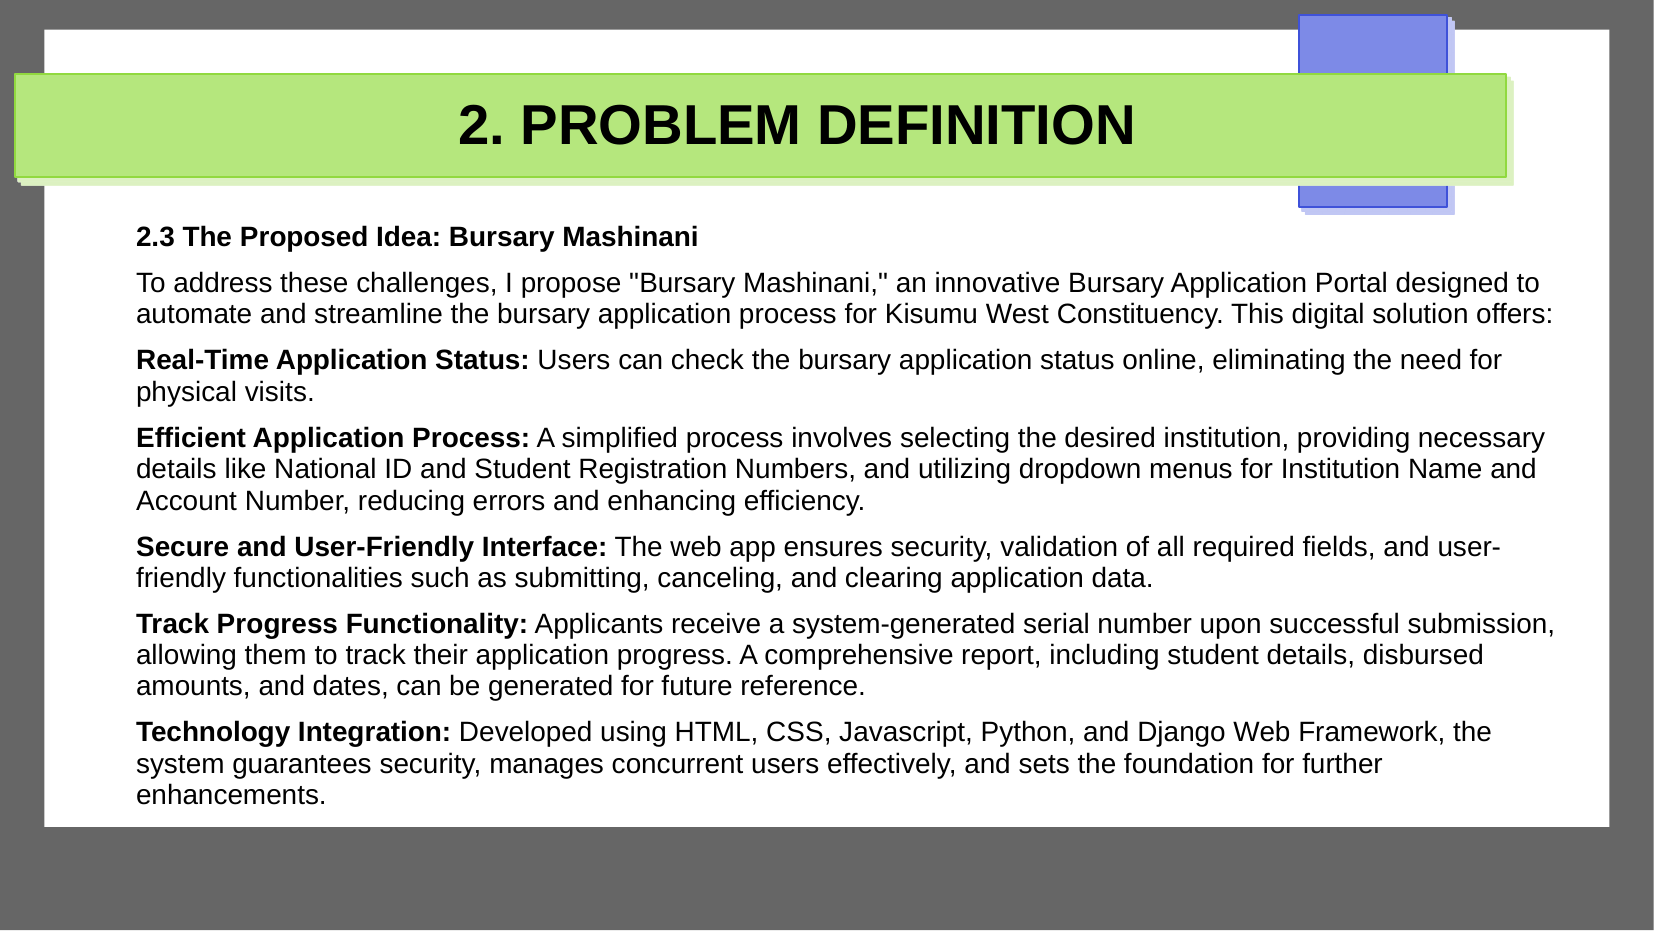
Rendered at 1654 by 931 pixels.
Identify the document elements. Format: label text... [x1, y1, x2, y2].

title 2. PROBLEM DEFINITION [88, 73, 1506, 178]
list 2.3 The Proposed Idea: Bursary Mashinani To address these challenges, I propose "Bursary Mashinani," an innovative Bursary Application Portal designed to automate and streamline the bursary application process for Kisumu West Constituency. This digital solution offers: Real-Time Application Status: Users can check the bursary application status online, eliminating the need for physical visits. Efficient Application Process: A simplified process involves selecting the desired institution, providing necessary details like National ID and Student Registration Numbers, and utilizing dropdown menus for Institution Name and Account Number, reducing errors and enhancing efficiency. Secure and User-Friendly Interface: The web app ensures security, validation of all required fields, and user-friendly functionalities such as submitting, canceling, and clearing application data. Track Progress Functionality: Applicants receive a system-generated serial number upon successful submission, allowing them to track their application progress. A comprehensive report, including student details, disbursed amounts, and dates, can be generated for future reference. Technology Integration: Developed using HTML, CSS, Javascript, Python, and Django Web Framework, the system guarantees security, manages concurrent users effectively, and sets the foundation for further enhancements. [88, 221, 1565, 813]
